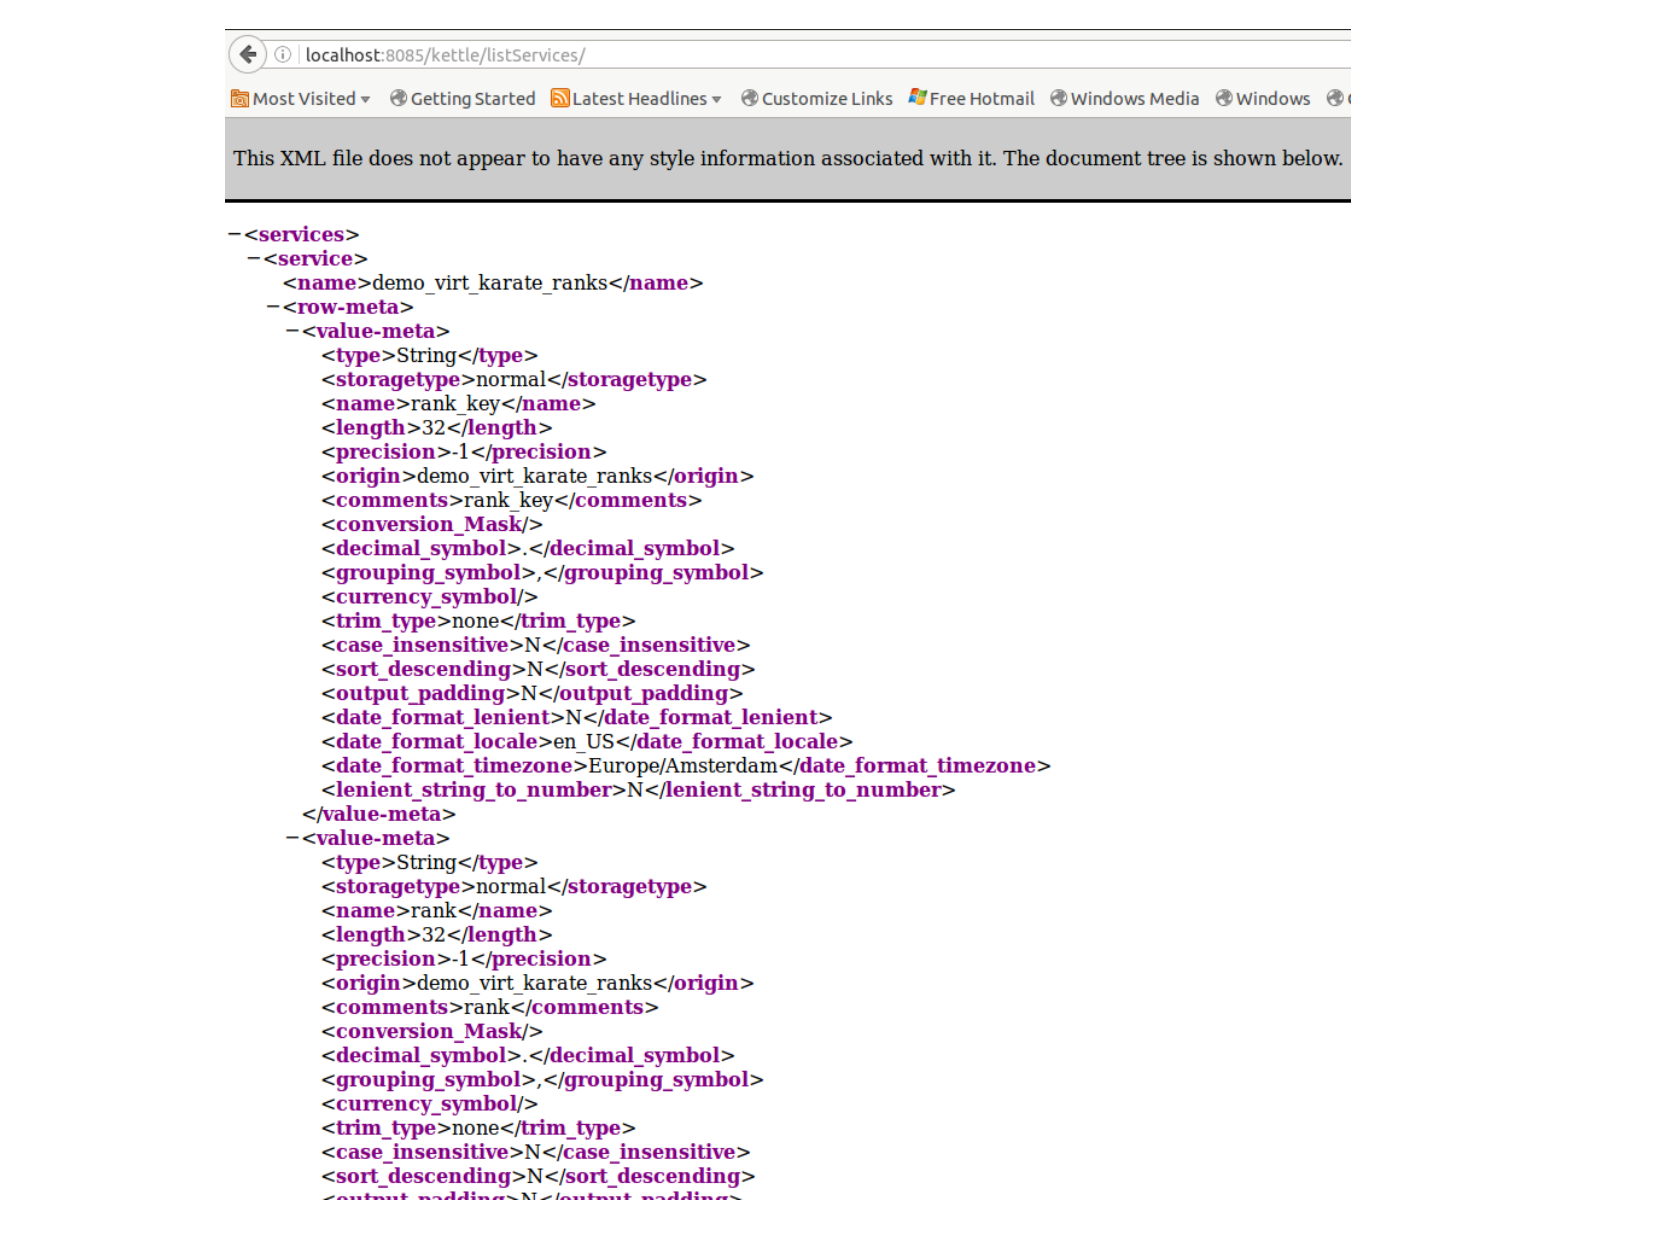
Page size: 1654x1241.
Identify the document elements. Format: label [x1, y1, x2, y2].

picture [225, 29, 1351, 1200]
